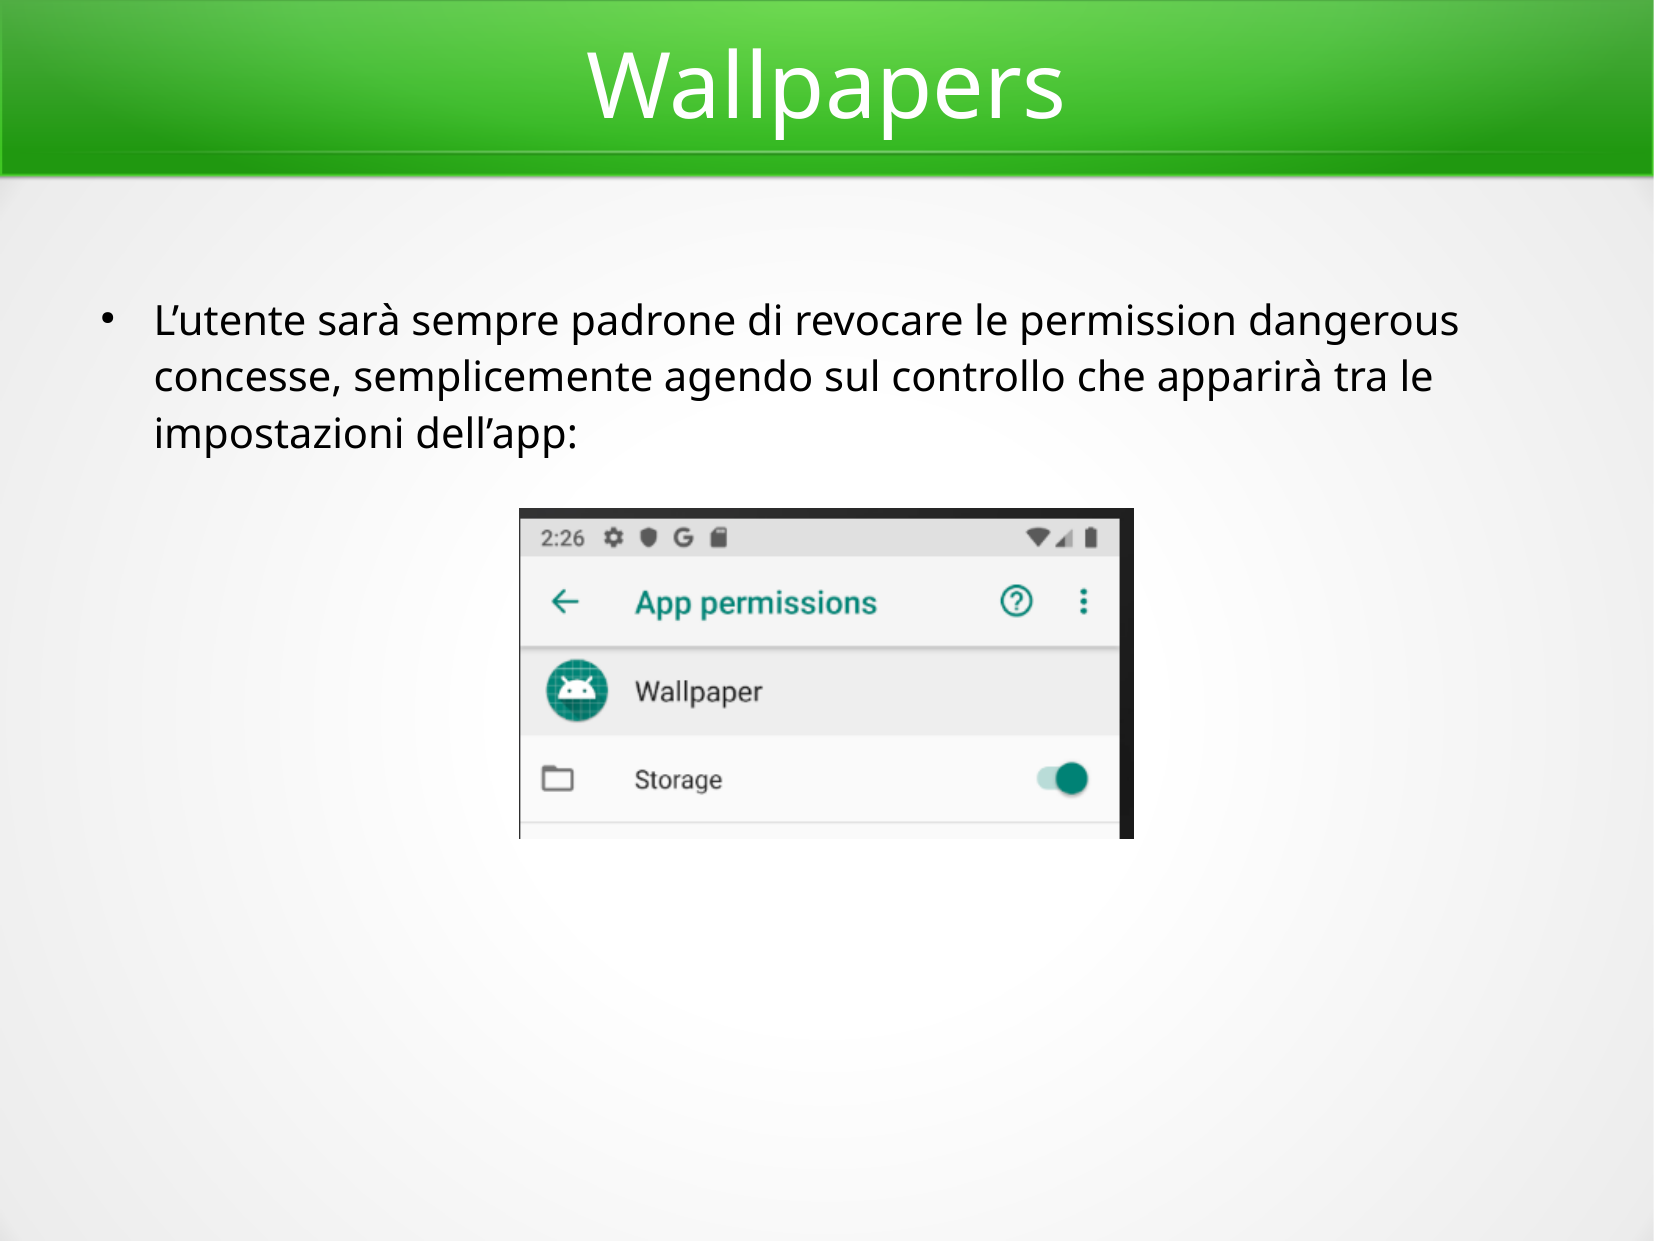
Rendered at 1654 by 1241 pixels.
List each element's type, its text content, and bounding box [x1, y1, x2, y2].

title Wallpapers [82, 11, 1571, 154]
list L’utente sarà sempre padrone di revocare le permission dangerous concesse, semplicemente agendo sul controllo che apparirà tra le impostazioni dell’app: [82, 290, 1571, 1010]
picture [0, 0, 1654, 1241]
